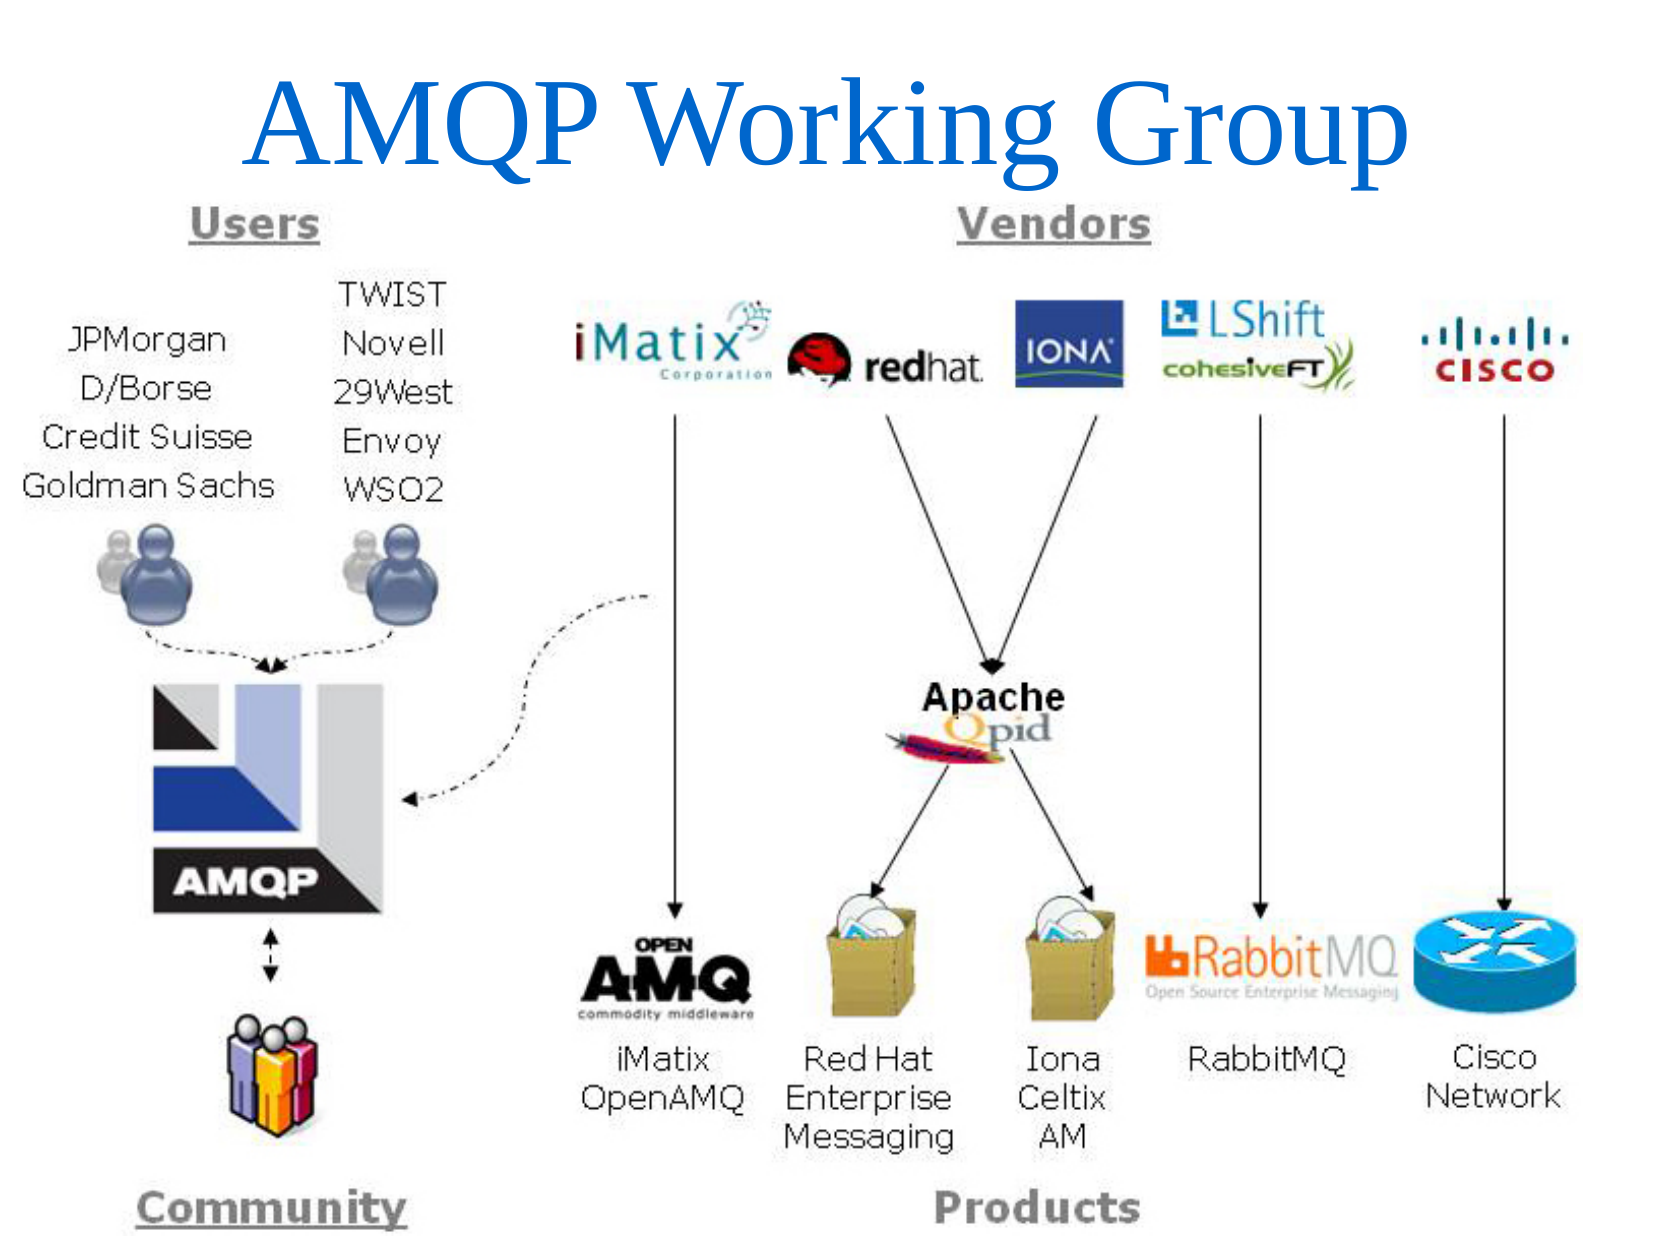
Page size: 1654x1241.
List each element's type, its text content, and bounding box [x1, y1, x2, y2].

title AMQP Working Group [82, 41, 1571, 199]
picture [20, 199, 1583, 1236]
